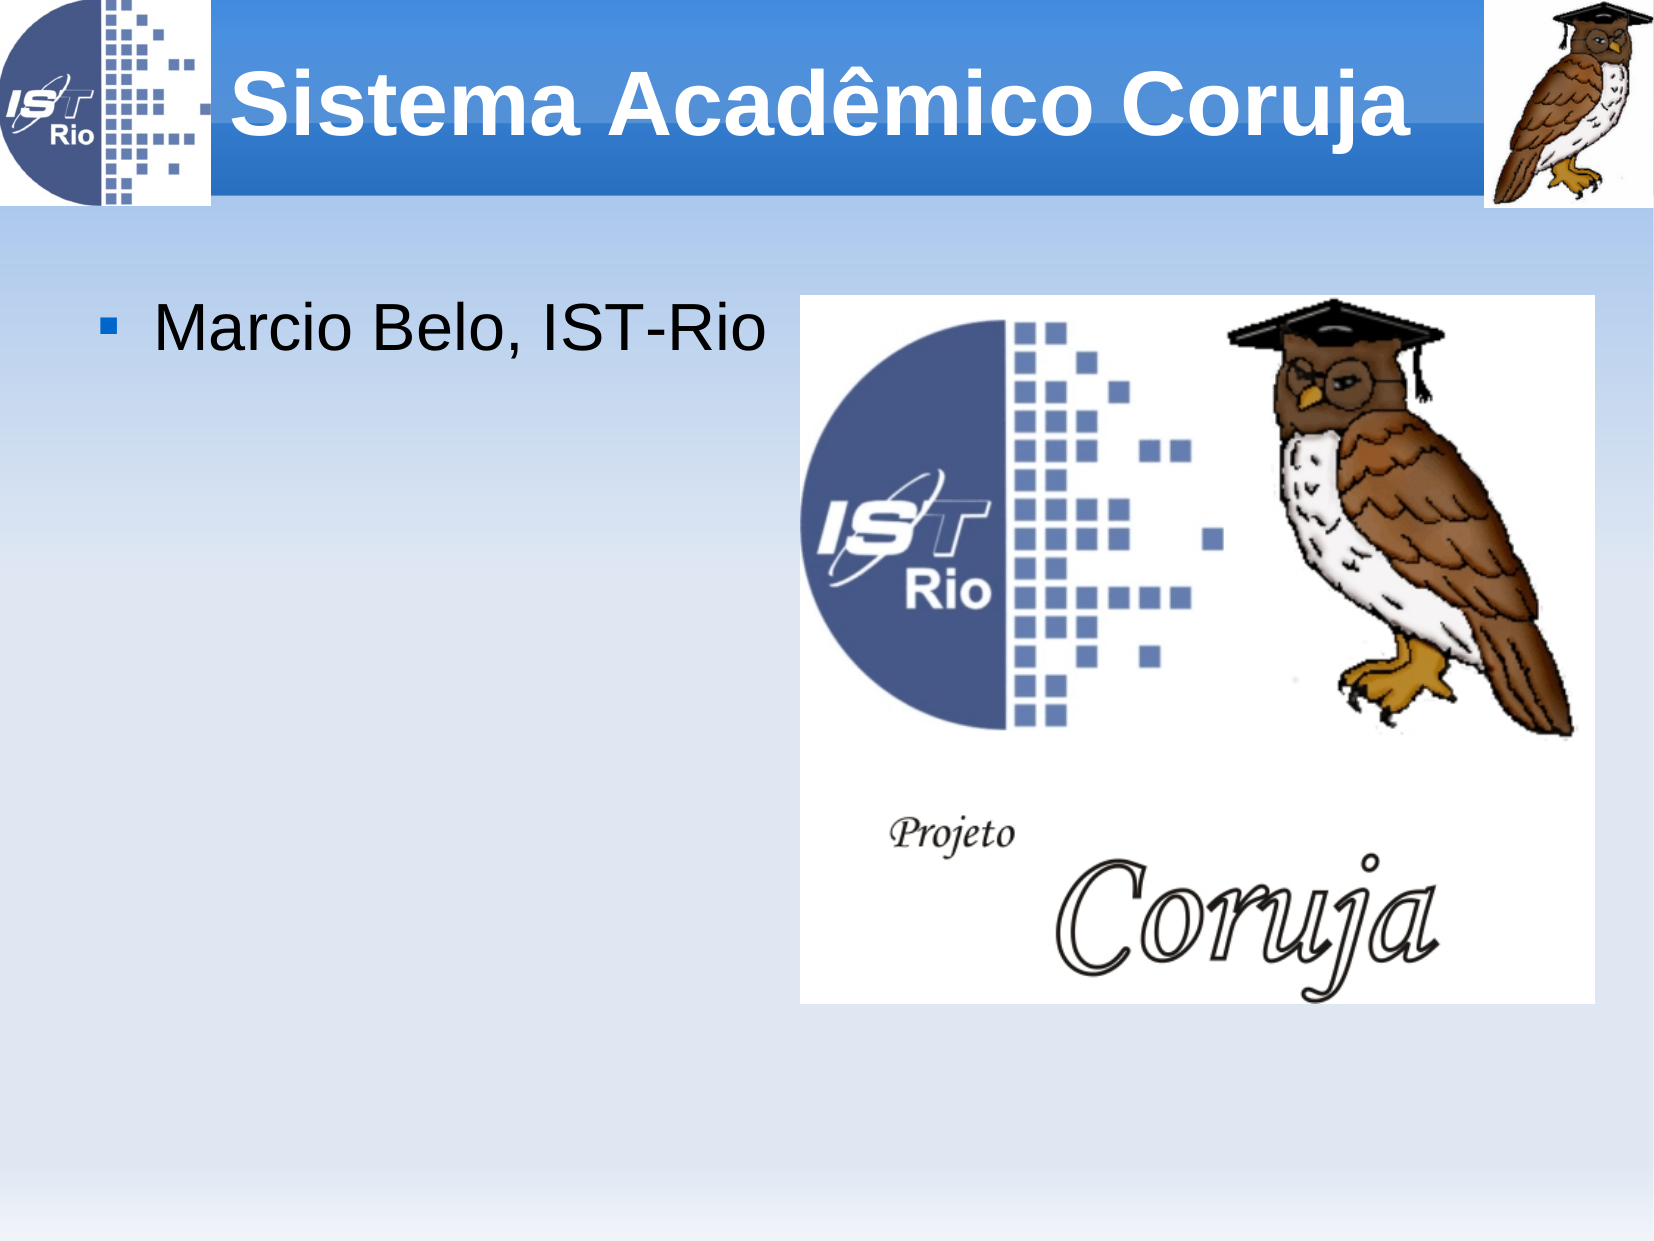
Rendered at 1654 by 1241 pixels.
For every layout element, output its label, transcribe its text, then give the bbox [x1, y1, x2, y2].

list Marcio Belo, IST-Rio [82, 290, 1571, 1109]
picture [0, 0, 1654, 1241]
title Sistema Acadêmico Coruja [76, 0, 1565, 208]
